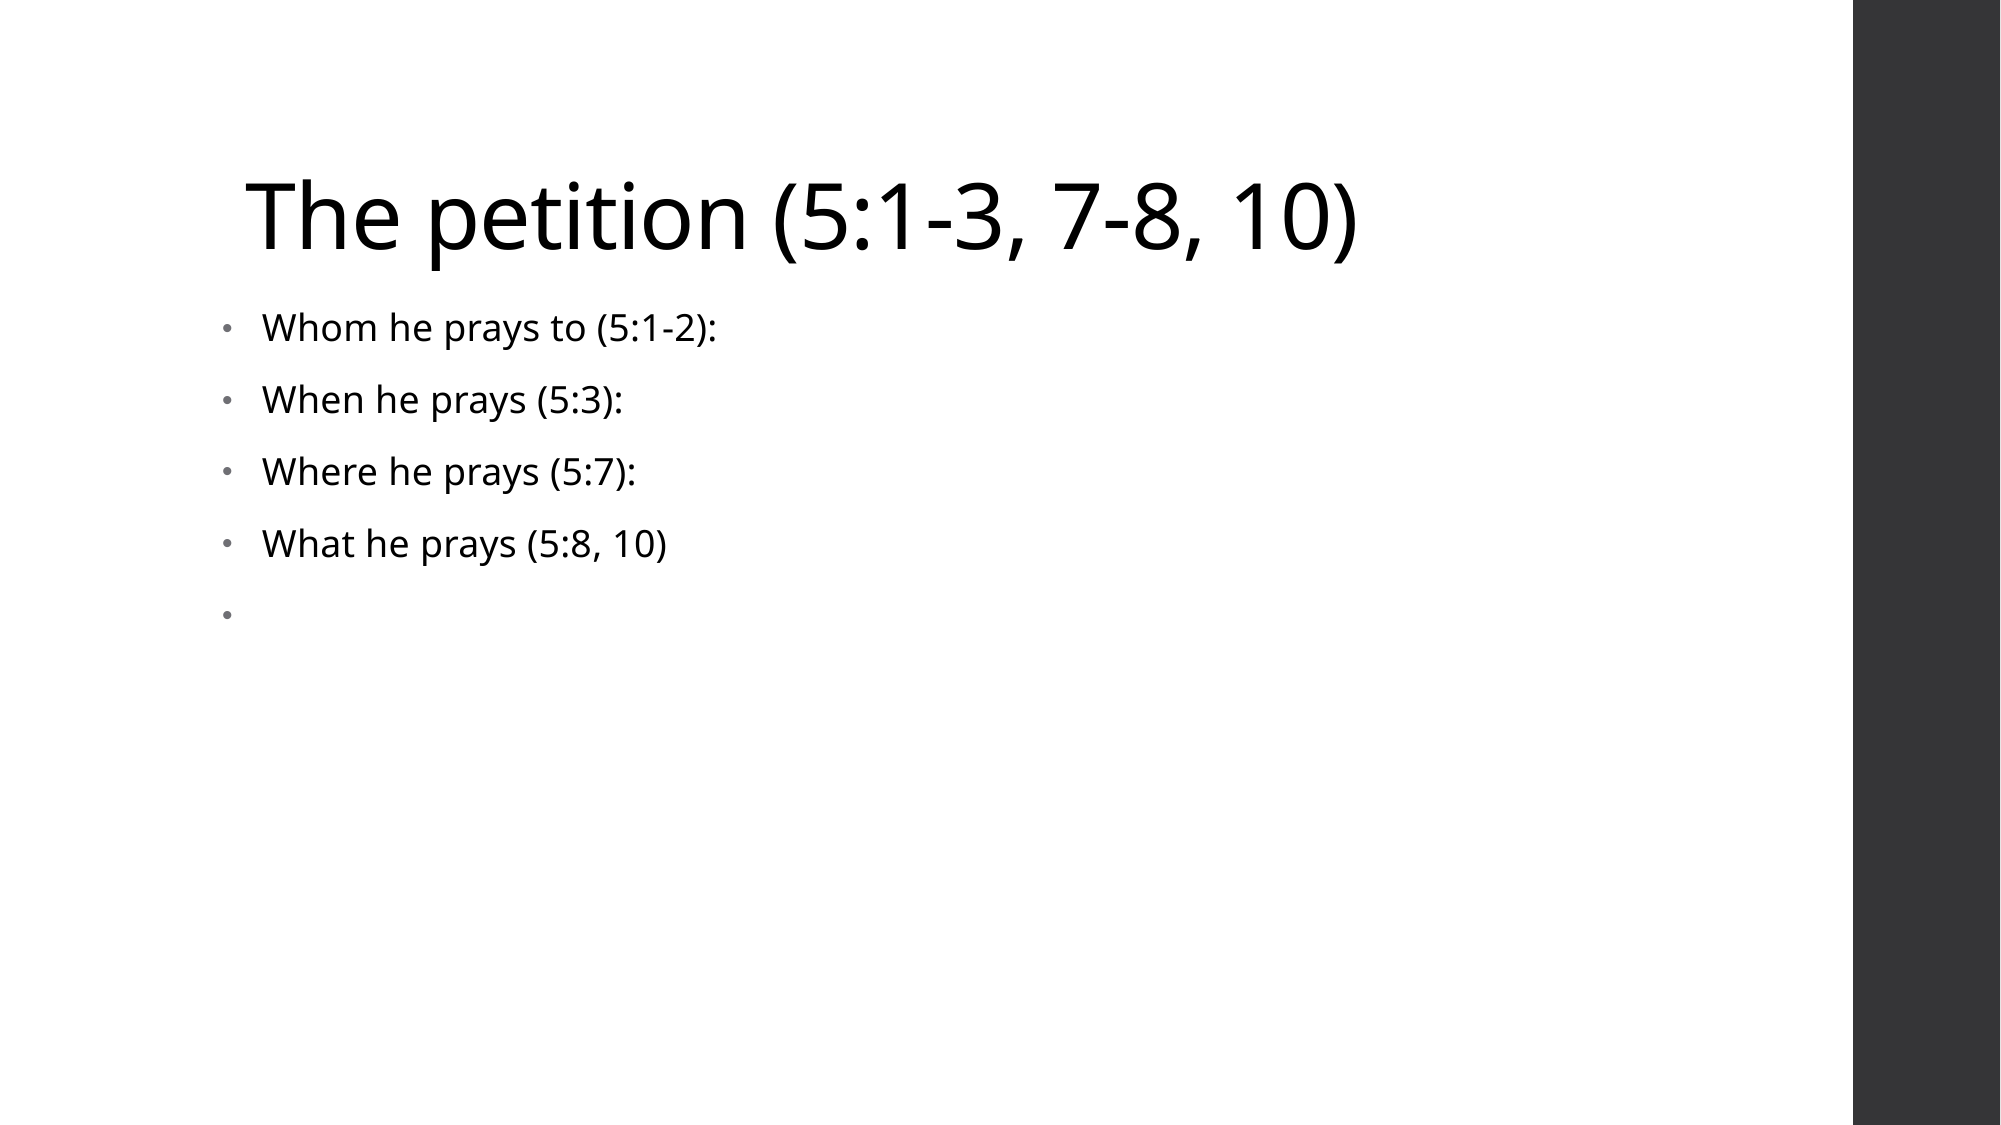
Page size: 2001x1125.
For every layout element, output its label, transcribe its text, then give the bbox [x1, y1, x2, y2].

list Whom he prays to (5:1-2): When he prays (5:3): Where he prays (5:7): What he prays (5:8, 10) [206, 299, 1617, 1014]
title The petition (5:1-3, 7-8, 10) [206, 60, 1797, 278]
